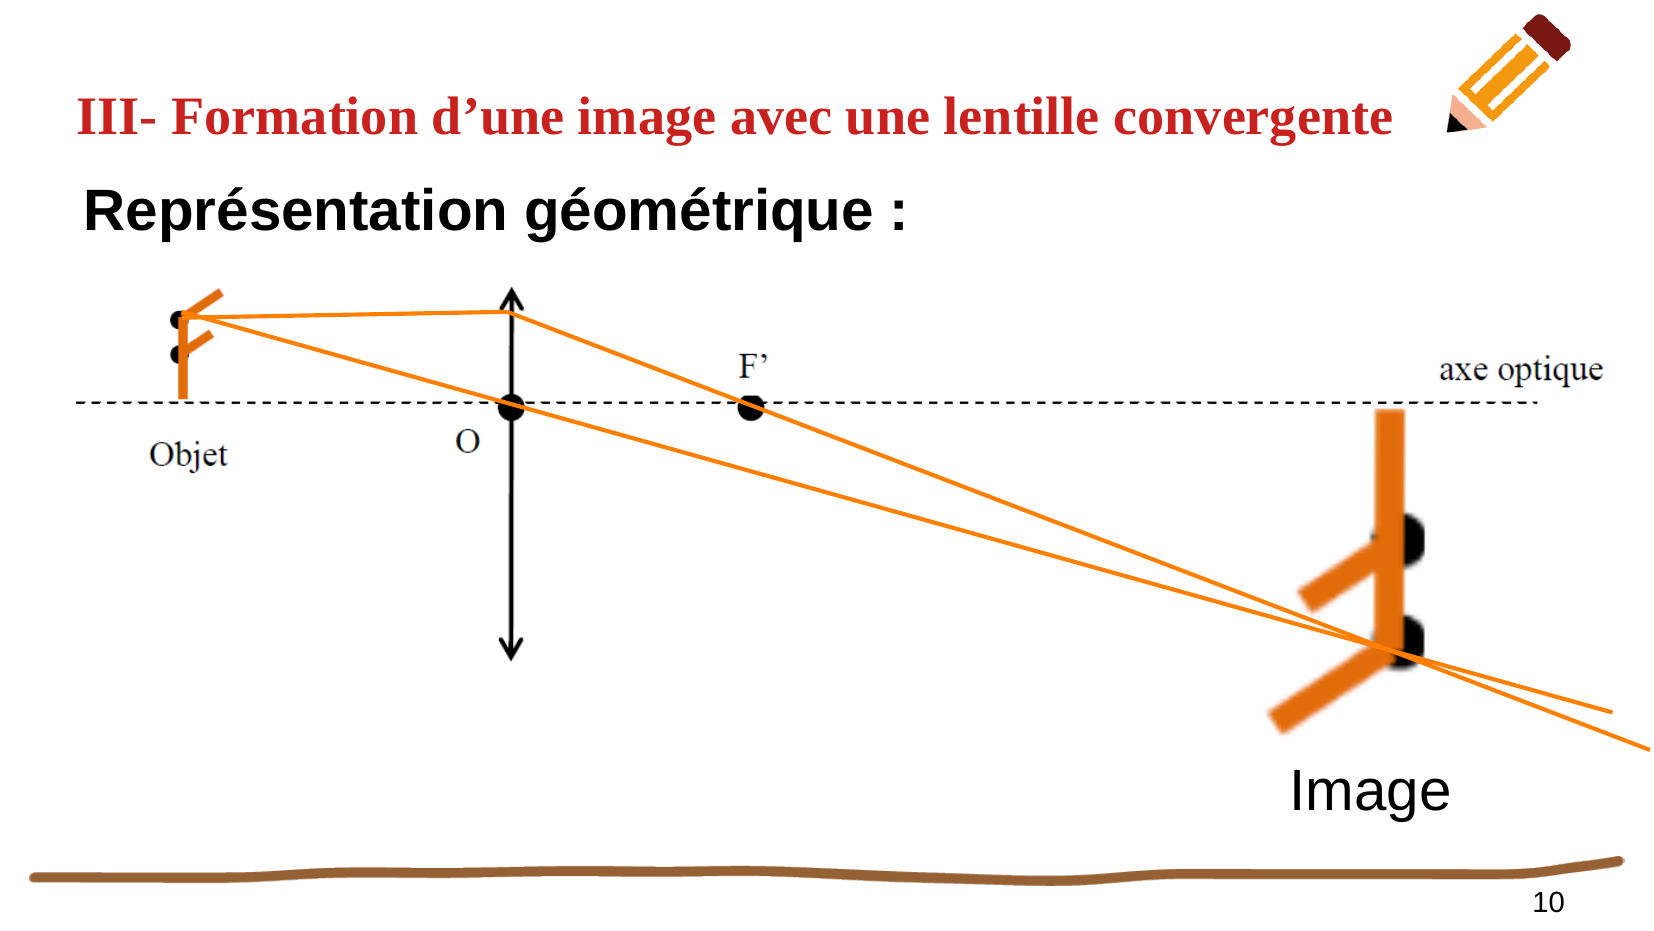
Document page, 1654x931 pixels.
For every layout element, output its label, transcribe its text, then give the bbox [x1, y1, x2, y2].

picture [75, 273, 1611, 747]
picture [223, 314, 1328, 630]
text_box Image [1275, 750, 1501, 830]
picture [1446, 14, 1571, 133]
text_box Représentation géométrique : [69, 169, 925, 263]
title III- Formation d’une image avec une lentille convergente [76, 64, 1436, 169]
picture [29, 856, 1625, 886]
